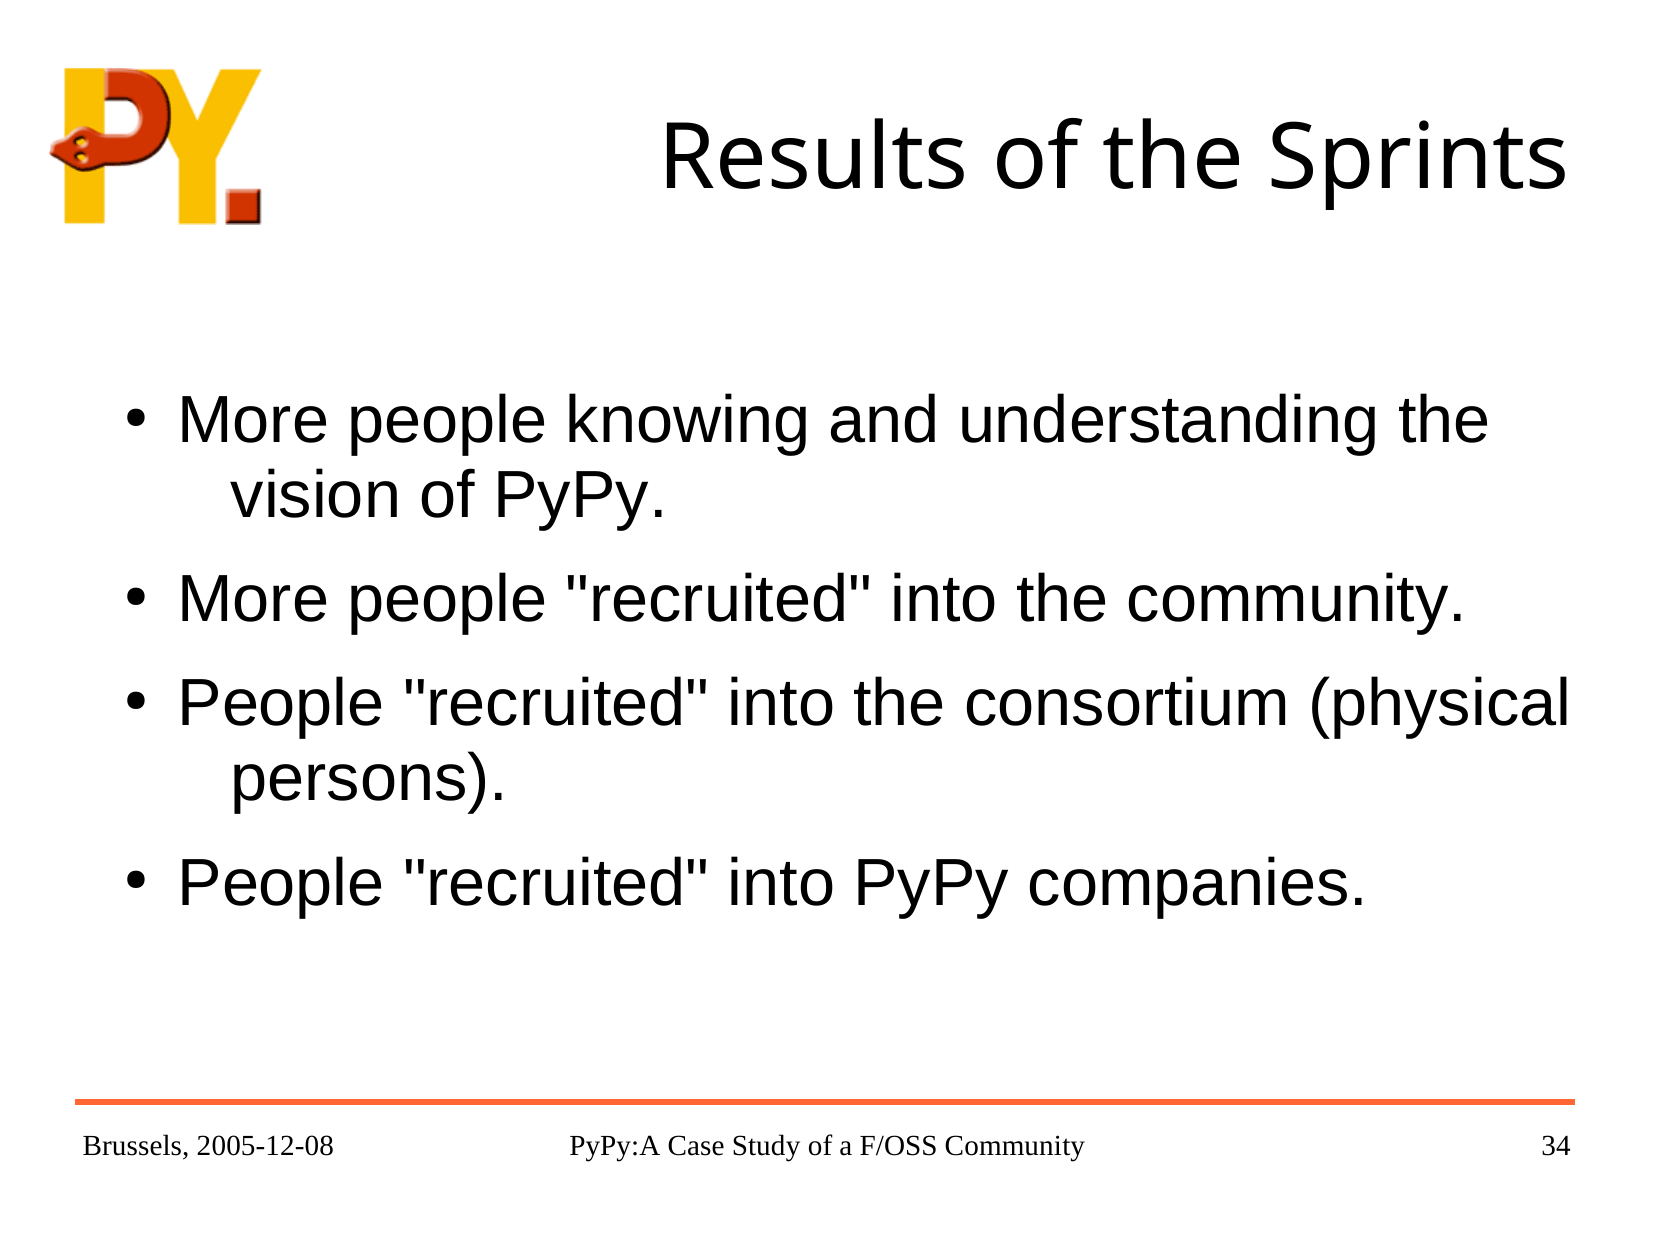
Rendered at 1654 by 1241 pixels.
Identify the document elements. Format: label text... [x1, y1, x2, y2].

title Results of the Sprints [337, 49, 1571, 257]
list More people knowing and understanding the vision of PyPy. More people "recruited" into the community. People "recruited" into the consortium (physical persons). People "recruited" into PyPy companies. [88, 382, 1577, 992]
picture [49, 67, 263, 225]
